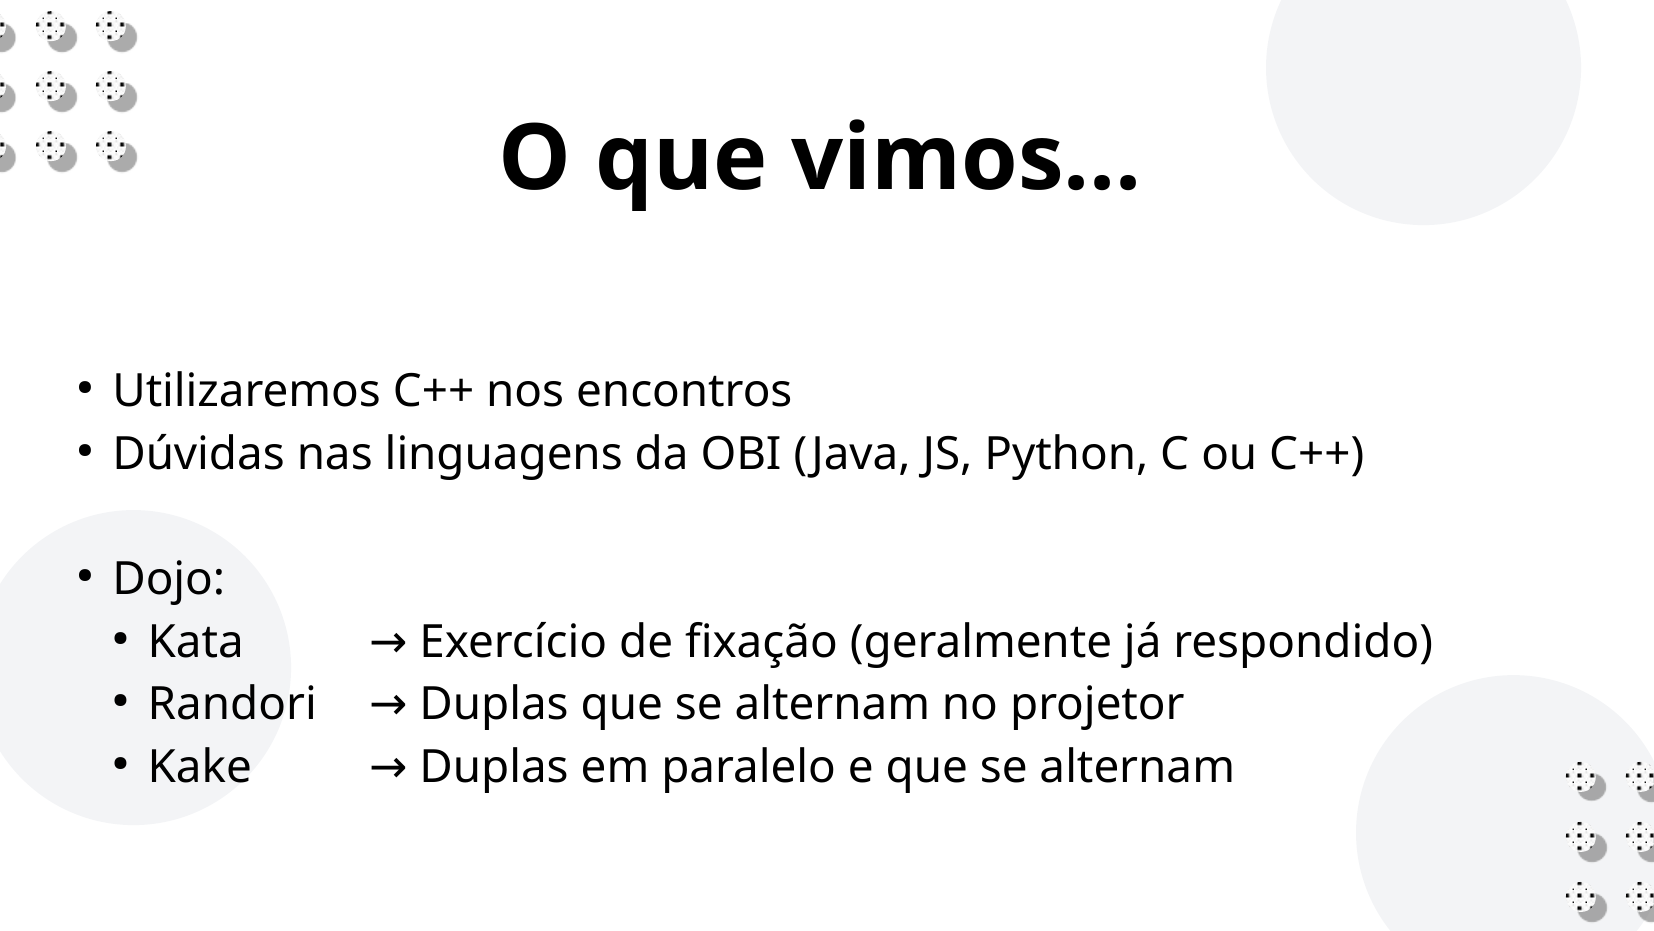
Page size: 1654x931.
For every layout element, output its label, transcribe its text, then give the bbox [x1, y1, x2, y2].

picture [0, 74, 6, 99]
picture [1625, 881, 1654, 912]
picture [99, 71, 122, 76]
picture [0, 14, 6, 39]
picture [1565, 881, 1596, 912]
picture [95, 11, 126, 42]
subtitle Utilizaremos C++ nos encontros Dúvidas nas linguagens da OBI (Java, JS, Python, C ou C++) Dojo: Kata → Exercício de fixação (geralmente já respondido) Randori → Duplas que se alternam no projetor Kake → Duplas em paralelo e que se alternam [76, 295, 1565, 835]
title O que vimos... [76, 76, 1565, 233]
picture [1625, 821, 1654, 852]
picture [35, 131, 67, 162]
picture [0, 134, 7, 159]
picture [1625, 761, 1654, 792]
picture [1565, 761, 1596, 792]
picture [35, 71, 66, 102]
picture [1565, 821, 1596, 852]
picture [35, 11, 66, 42]
